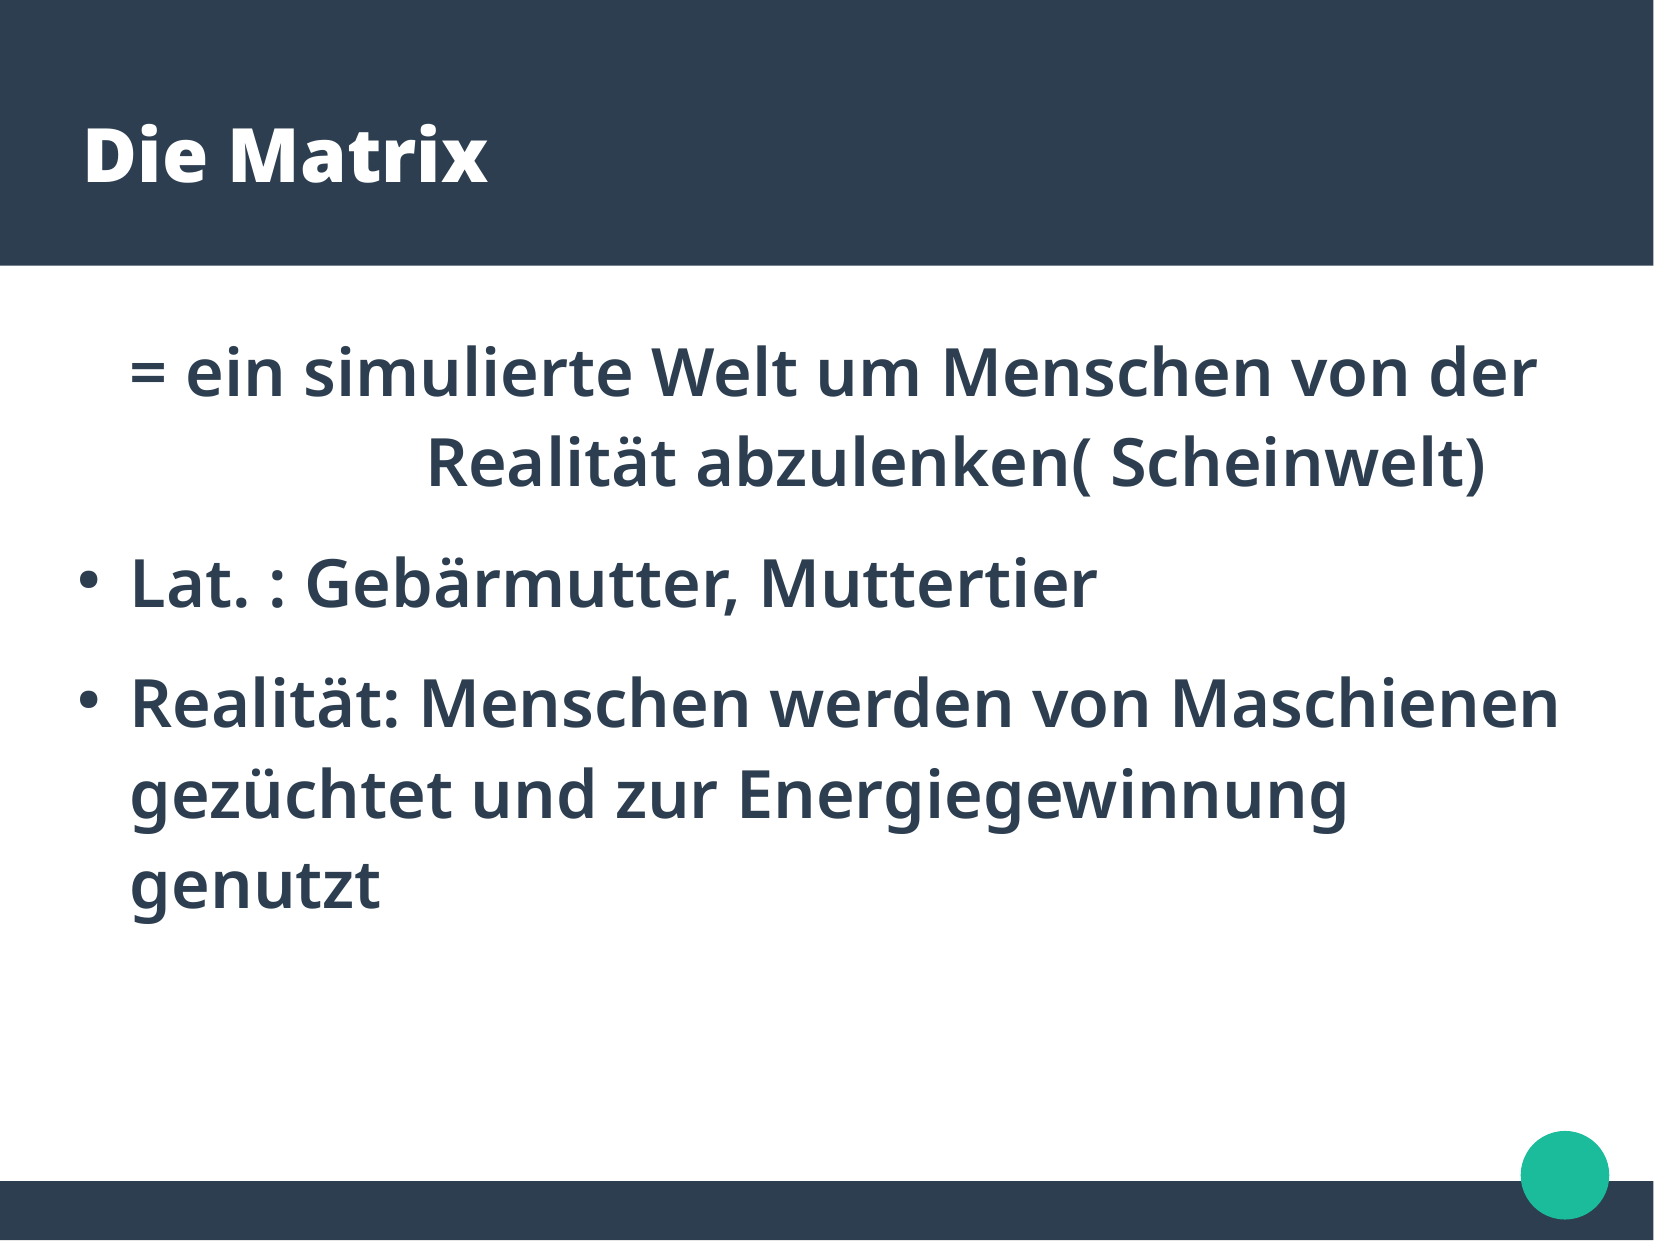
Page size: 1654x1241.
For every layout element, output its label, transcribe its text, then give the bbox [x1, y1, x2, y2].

list = ein simulierte Welt um Menschen von der Realität abzulenken( Scheinwelt) Lat. : Gebärmutter, Muttertier Realität: Menschen werden von Maschienen gezüchtet und zur Energiegewinnung genutzt [59, 324, 1595, 1152]
title Die Matrix [82, 49, 1571, 257]
